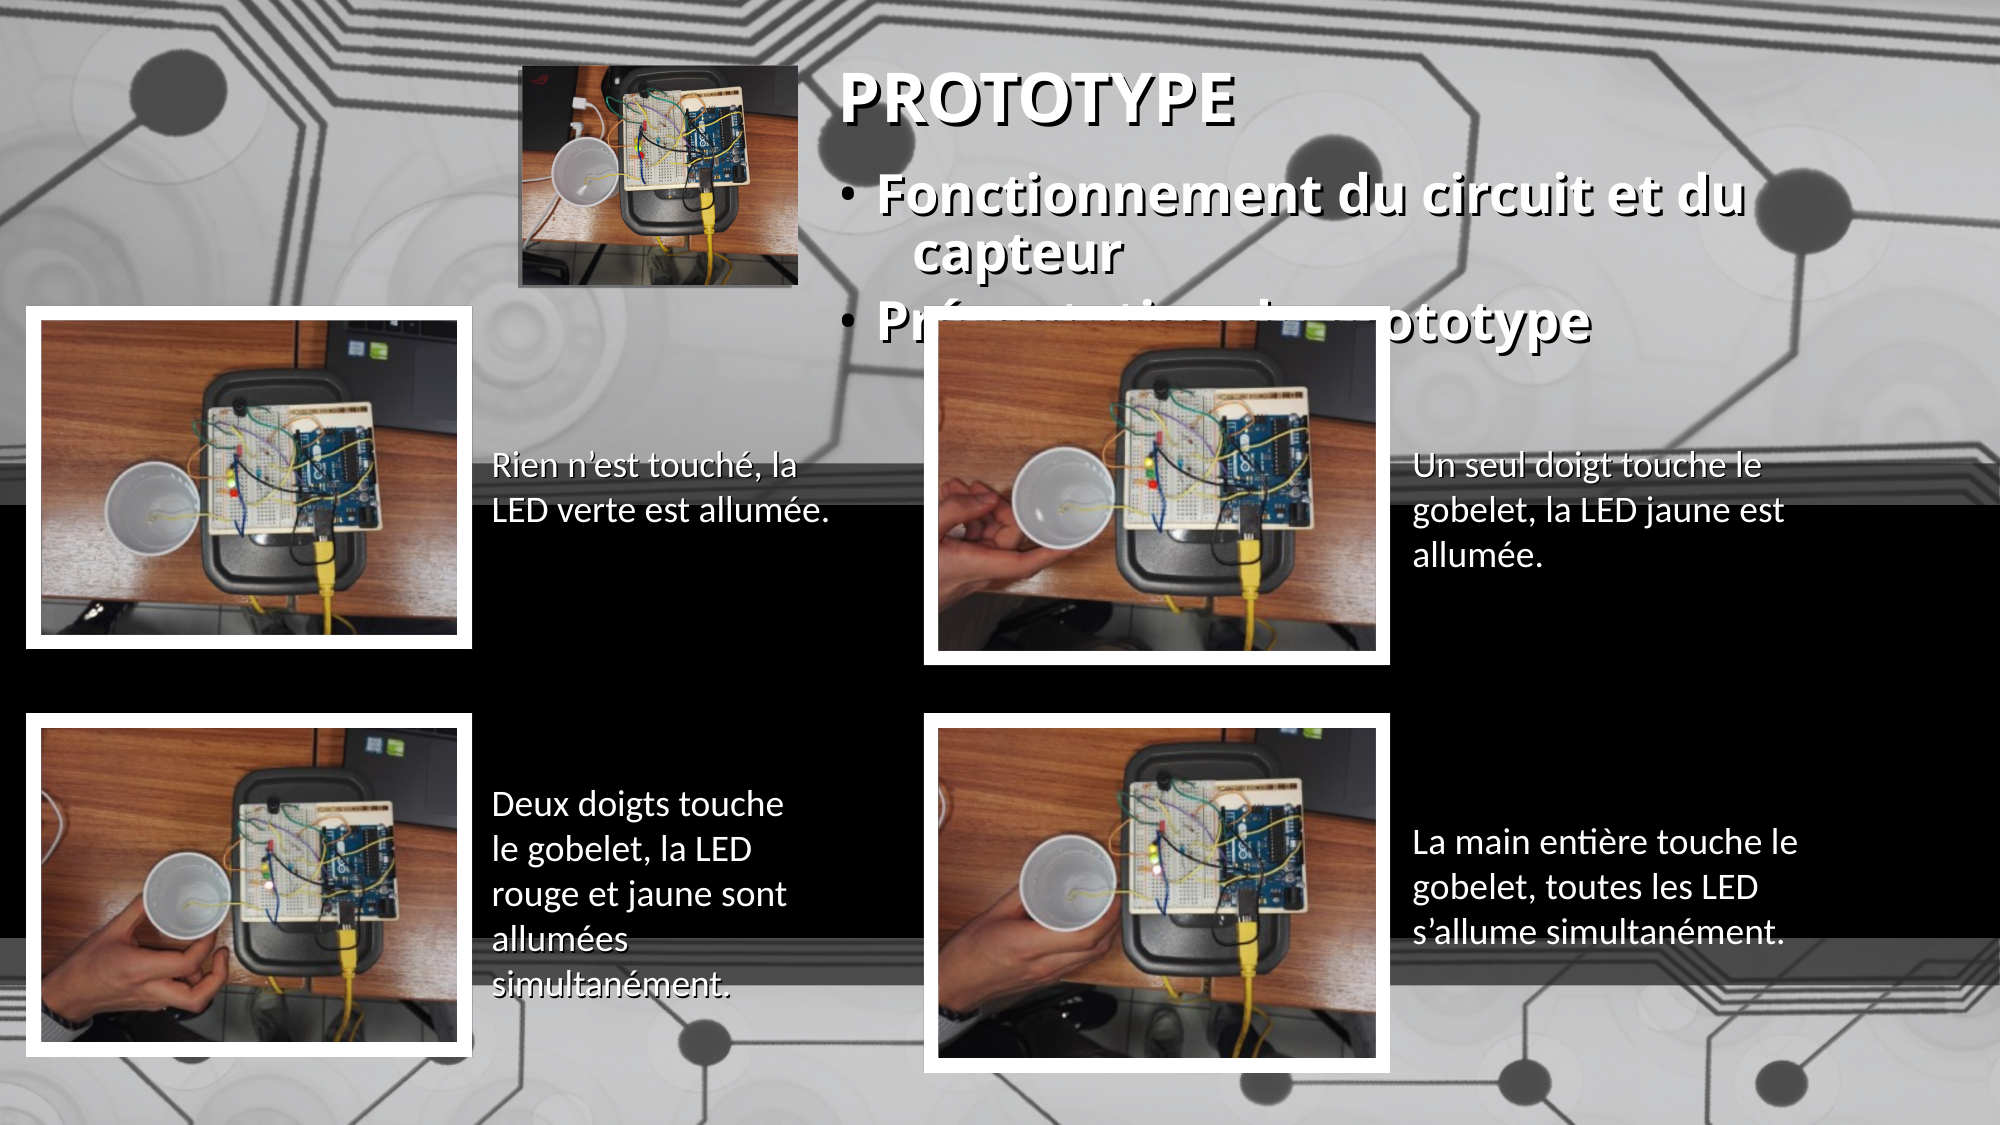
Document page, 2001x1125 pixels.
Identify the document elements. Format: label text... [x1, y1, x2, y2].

text_box La main entière touche le gobelet, toutes les LED s’allume simultanément. [1397, 809, 1888, 961]
text_box PROTOTYPE Fonctionnement du circuit et du capteur Présentation du prototype [522, 42, 1857, 321]
text_box Rien n’est touché, la LED verte est allumée. [476, 432, 873, 539]
picture [522, 65, 798, 285]
text_box Deux doigts touche le gobelet, la LED rouge et jaune sont allumées simultanément. [476, 771, 828, 1015]
picture [938, 320, 1376, 651]
picture [41, 727, 458, 1043]
picture [938, 727, 1376, 1059]
text_box Un seul doigt touche le gobelet, la LED jaune est allumée. [1397, 432, 1835, 584]
picture [41, 320, 458, 635]
